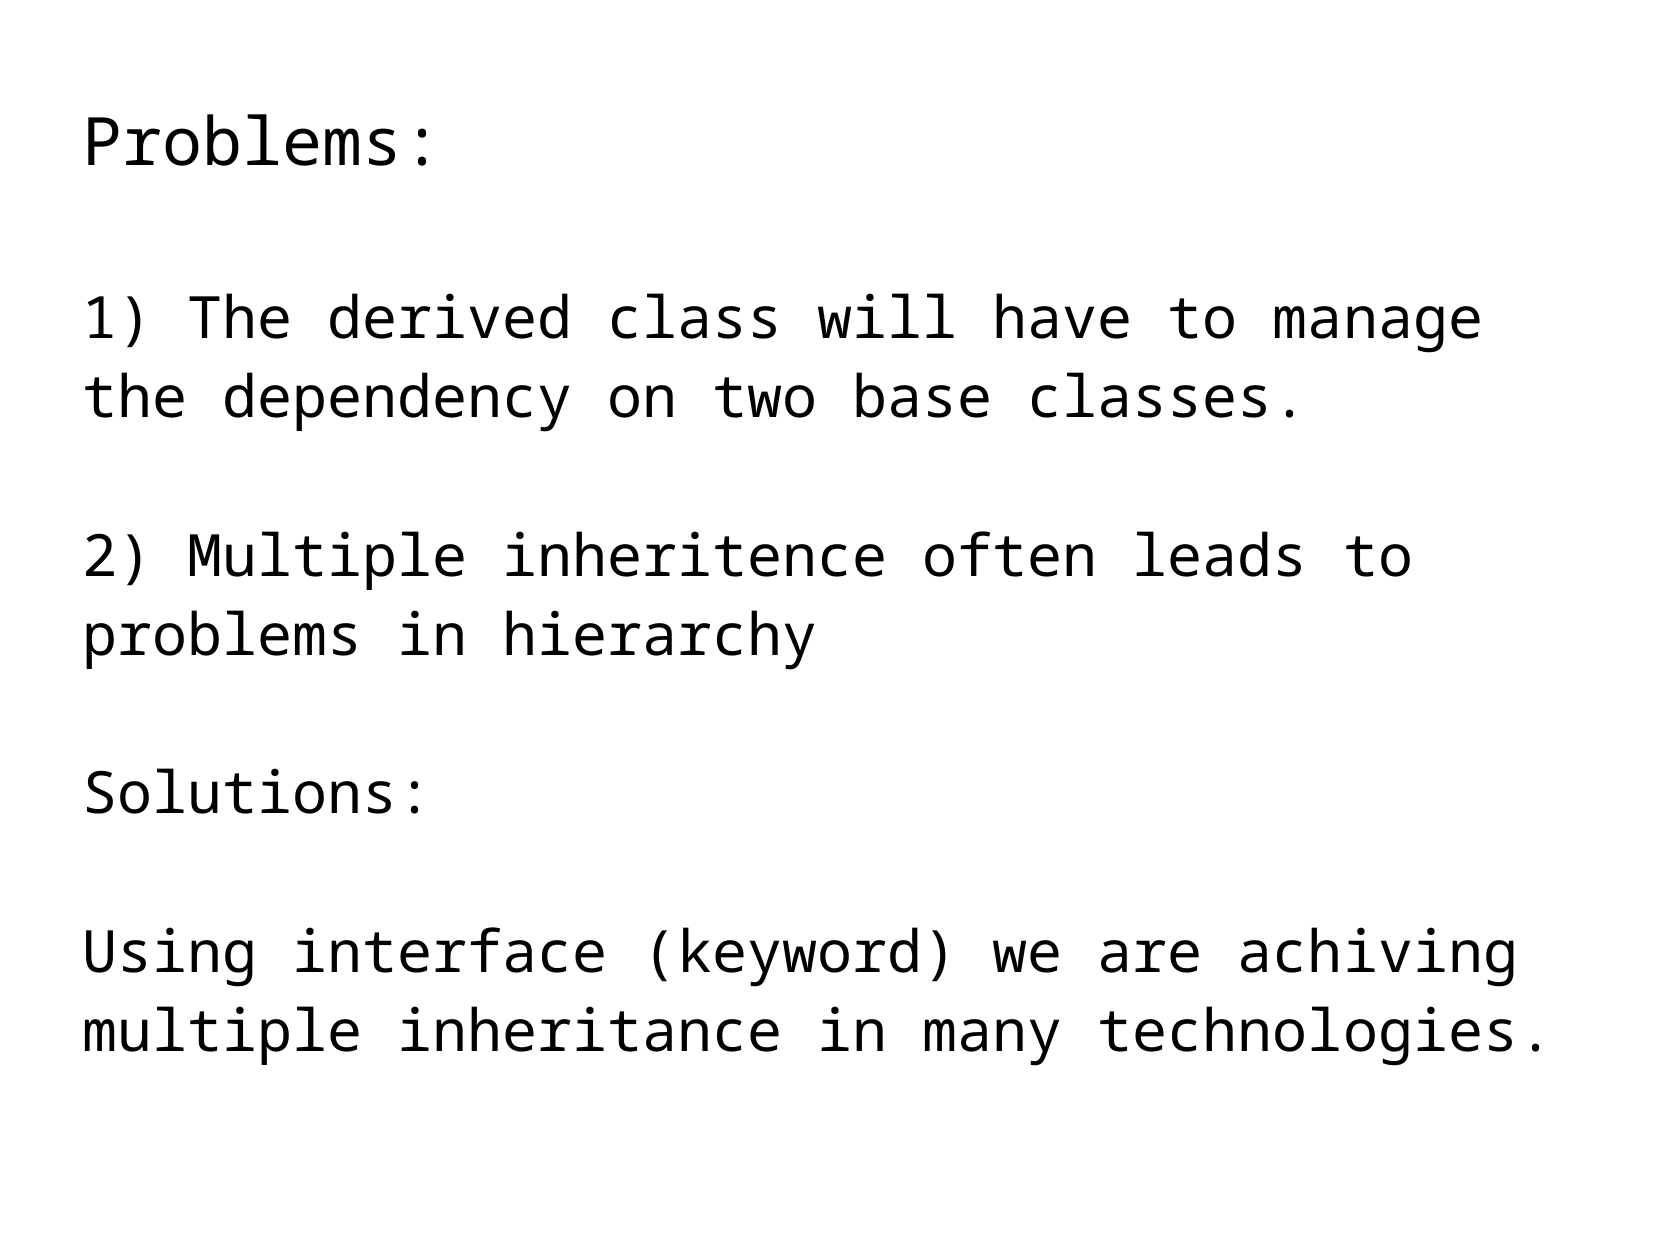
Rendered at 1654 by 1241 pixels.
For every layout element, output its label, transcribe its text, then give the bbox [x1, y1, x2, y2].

subtitle Problems: 1) The derived class will have to manage the dependency on two base classes. 2) Multiple inheritence often leads to problems in hierarchy Solutions: Using interface (keyword) we are achiving multiple inheritance in many technologies. [82, 94, 1571, 1123]
